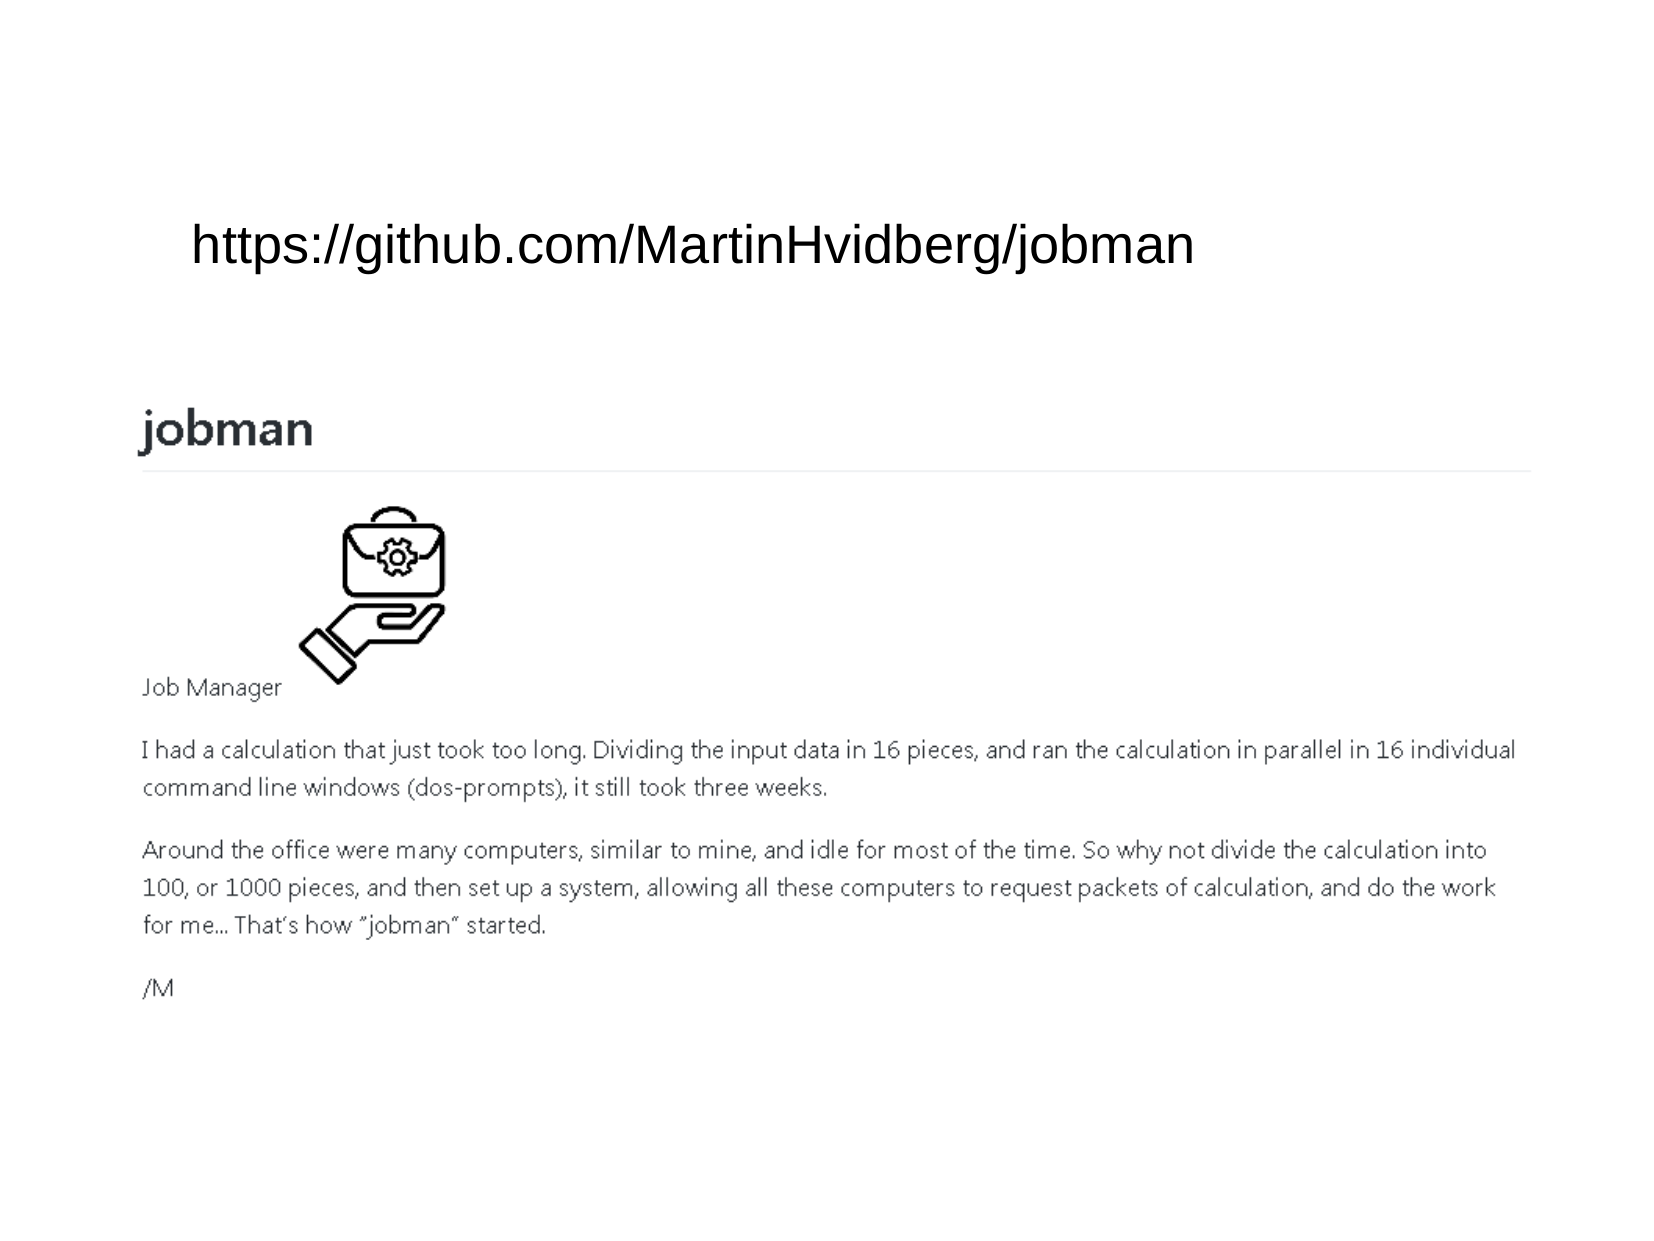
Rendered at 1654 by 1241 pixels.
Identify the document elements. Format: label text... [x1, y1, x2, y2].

text_box https://github.com/MartinHvidberg/jobman [177, 206, 1212, 282]
picture [110, 383, 1536, 1038]
